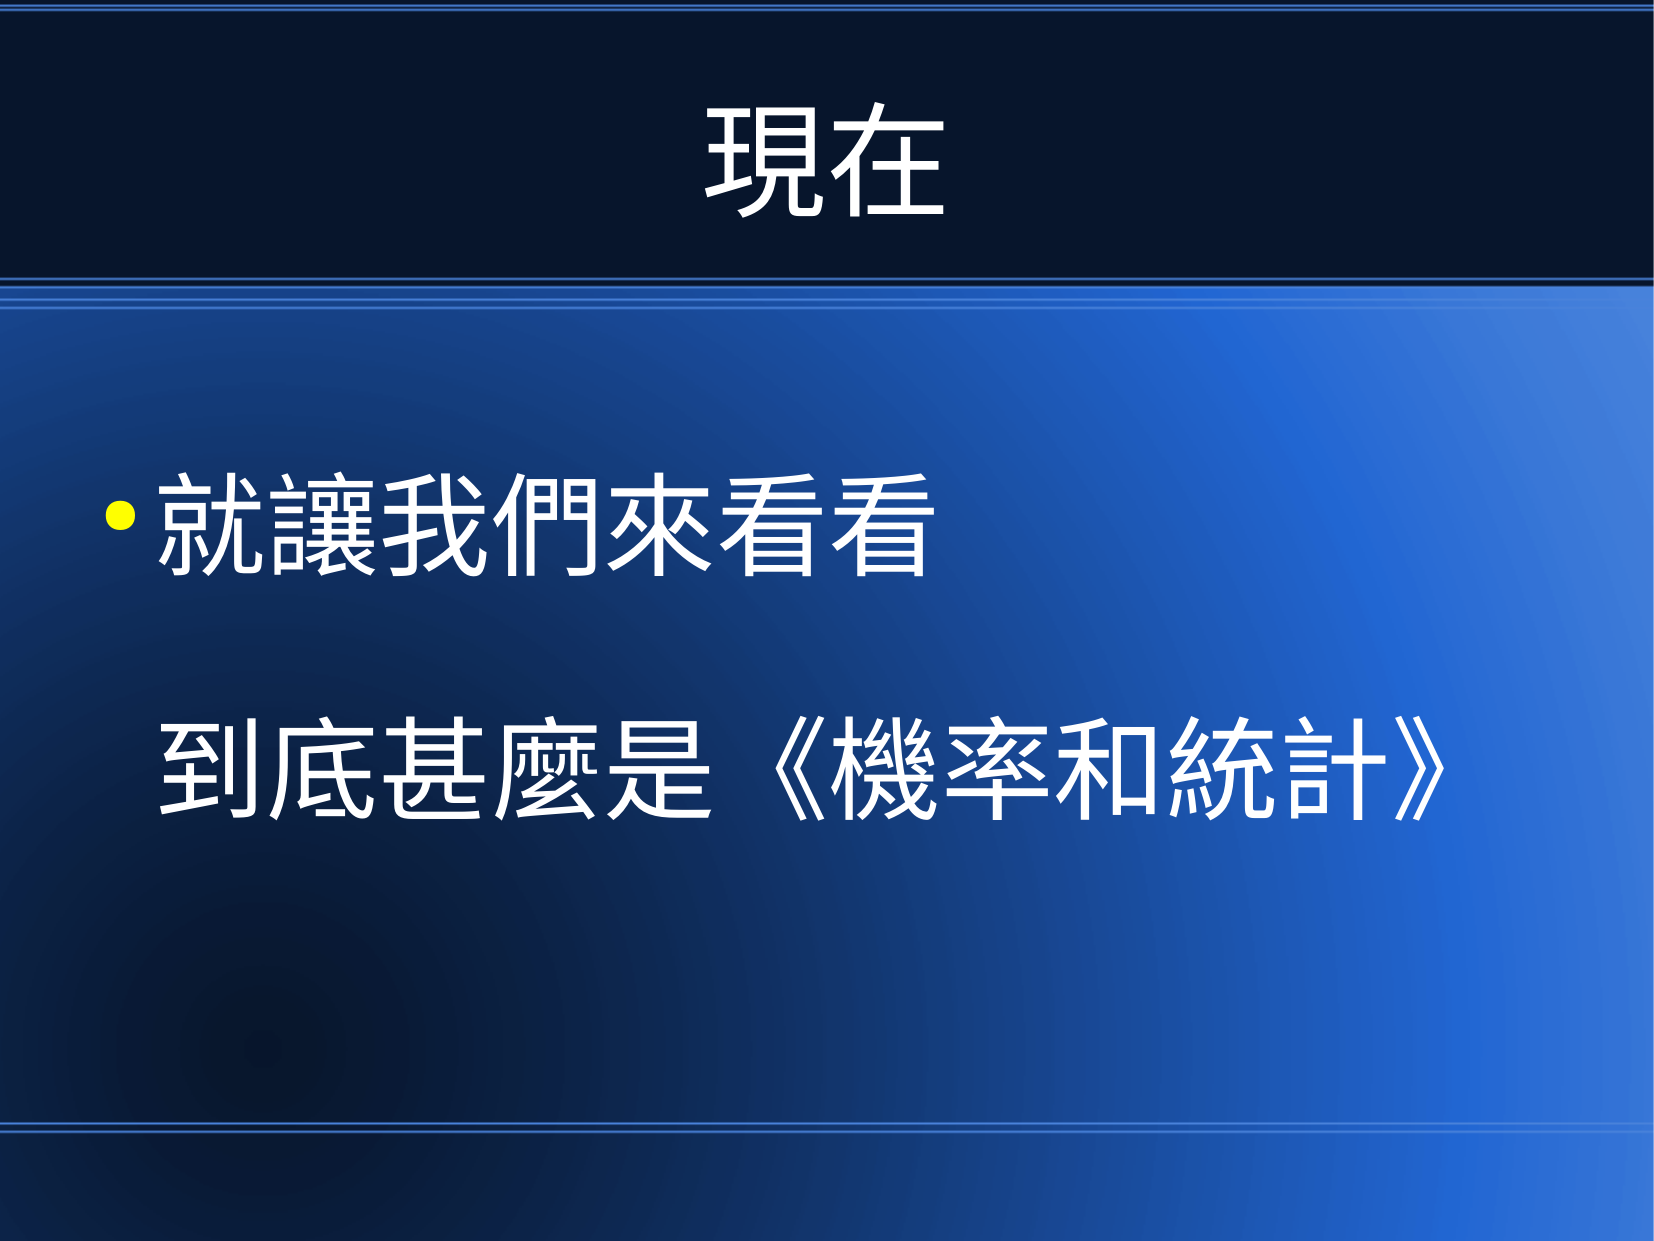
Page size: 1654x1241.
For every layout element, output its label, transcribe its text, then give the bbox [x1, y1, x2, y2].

picture [0, 0, 1654, 1241]
title 現在 [82, 49, 1571, 257]
list 就讓我們來看看 到底甚麼是《機率和統計》 [82, 355, 1571, 1241]
